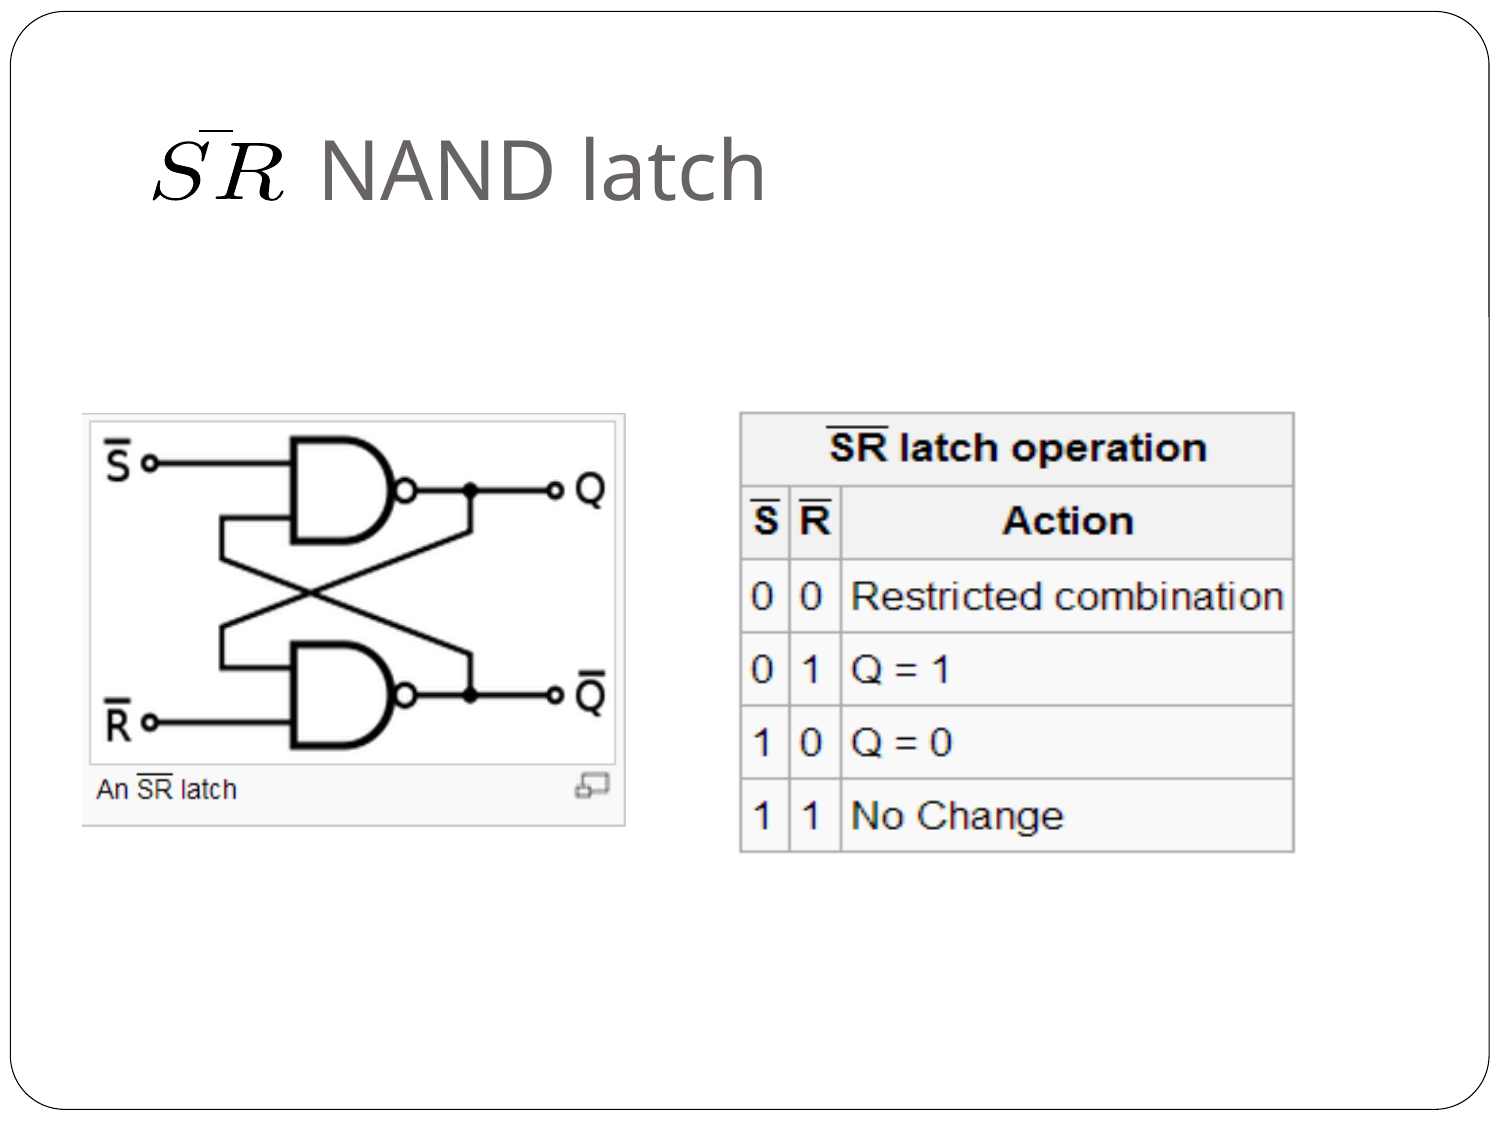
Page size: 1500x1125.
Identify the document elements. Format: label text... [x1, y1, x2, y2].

title NAND latch [150, 9, 1426, 233]
picture [724, 403, 1312, 863]
picture [152, 129, 284, 201]
picture [82, 413, 626, 827]
